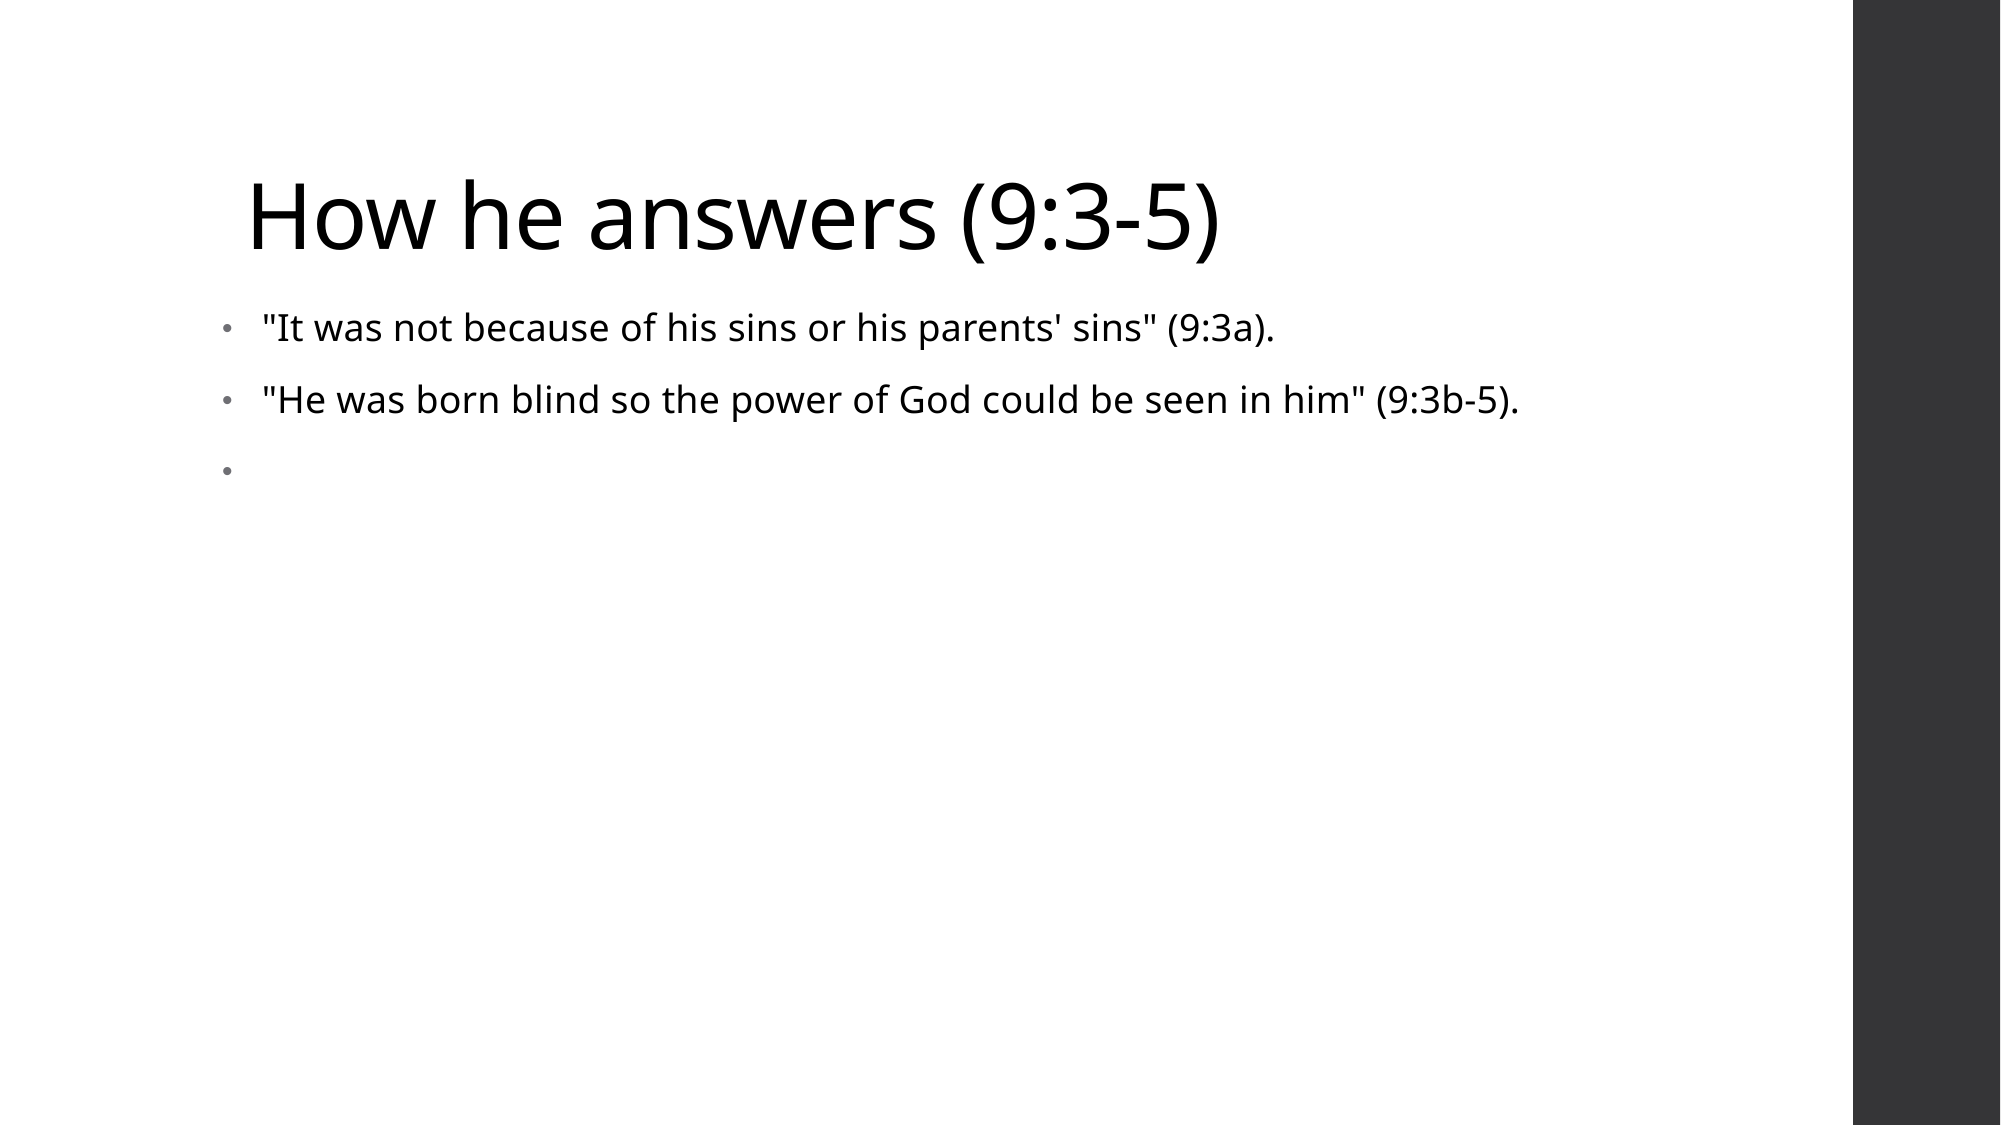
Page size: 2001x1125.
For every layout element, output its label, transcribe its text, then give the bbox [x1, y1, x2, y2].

list "It was not because of his sins or his parents' sins" (9:3a). "He was born blind so the power of God could be seen in him" (9:3b-5). [206, 299, 1617, 1014]
title How he answers (9:3-5) [206, 60, 1797, 278]
